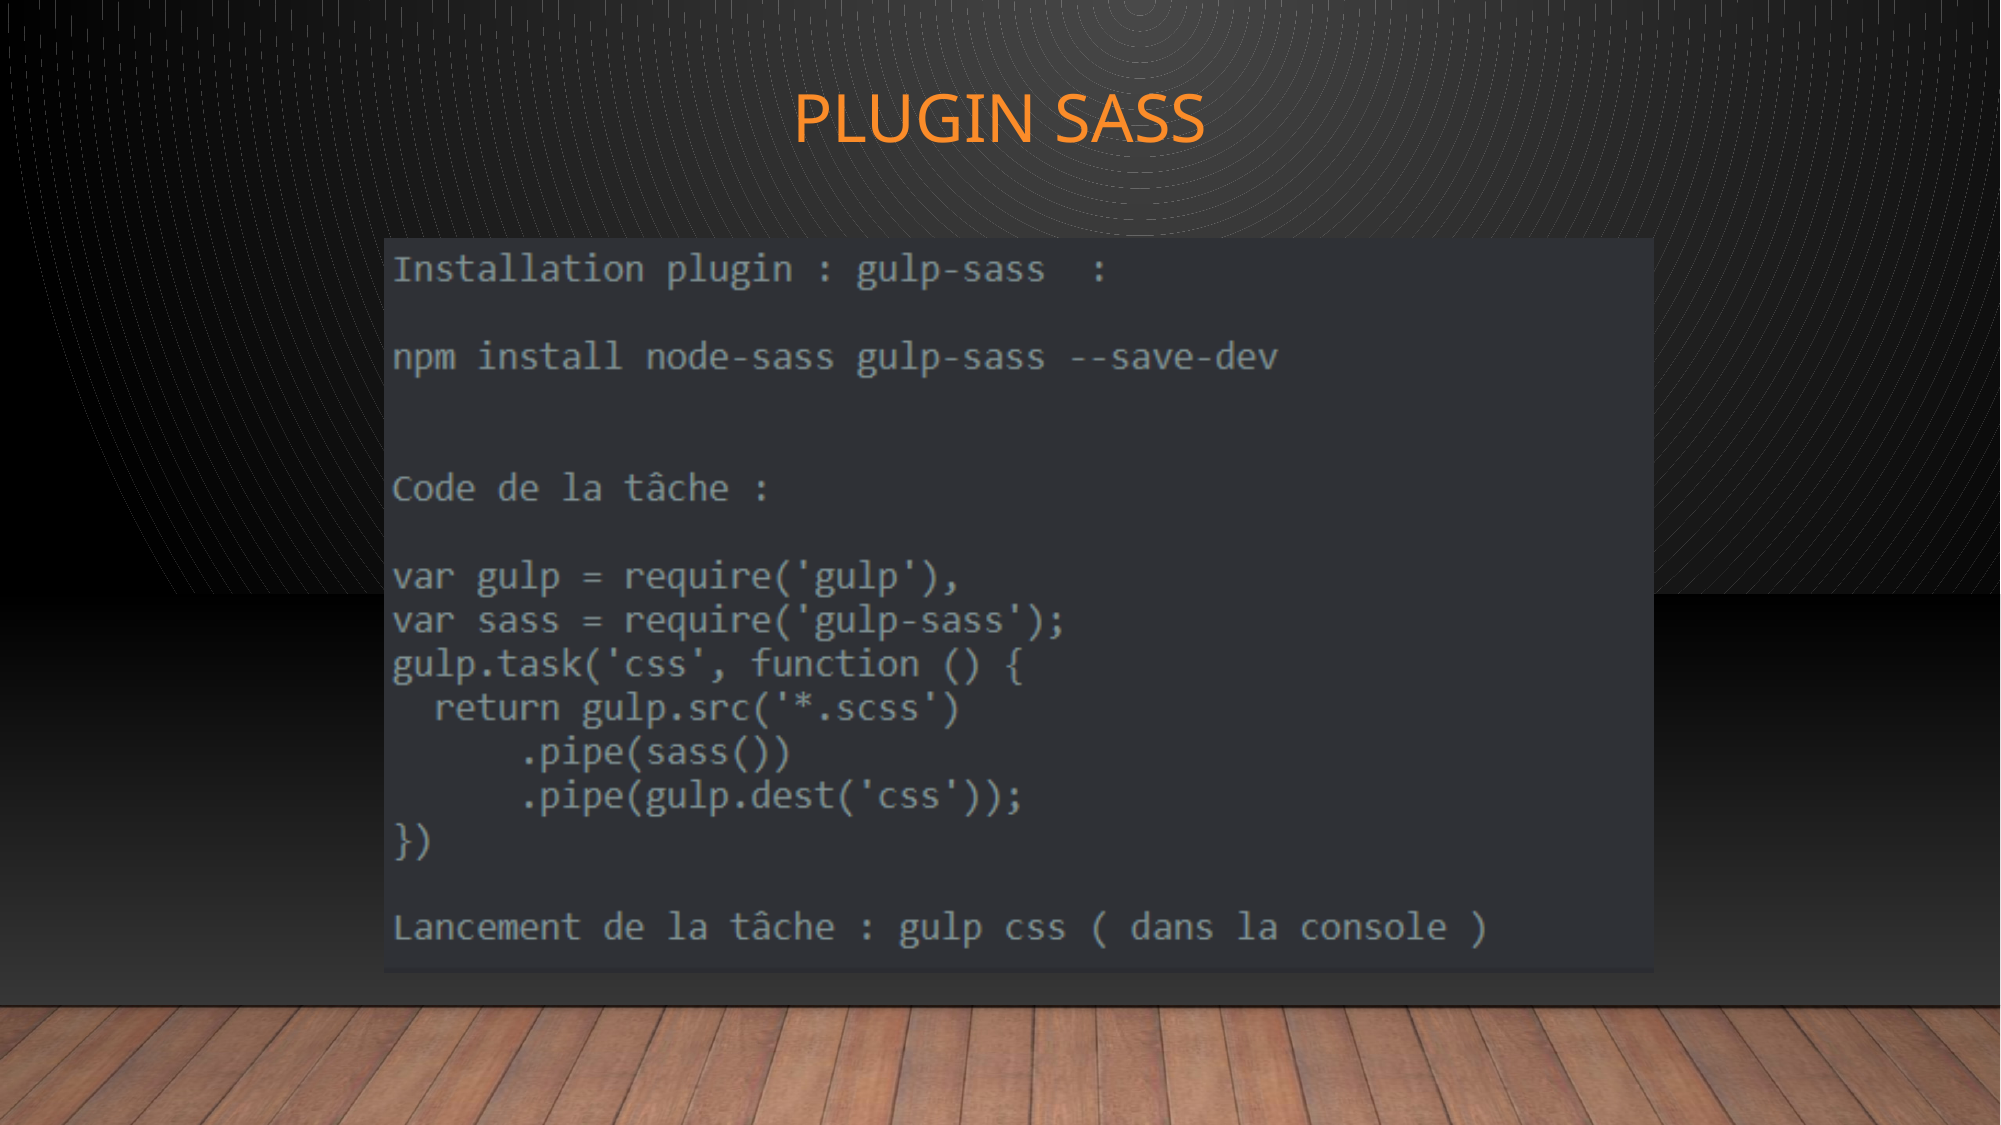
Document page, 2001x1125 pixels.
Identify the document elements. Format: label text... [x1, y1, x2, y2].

title Plugin sass [237, 34, 1763, 207]
picture [384, 238, 1654, 973]
